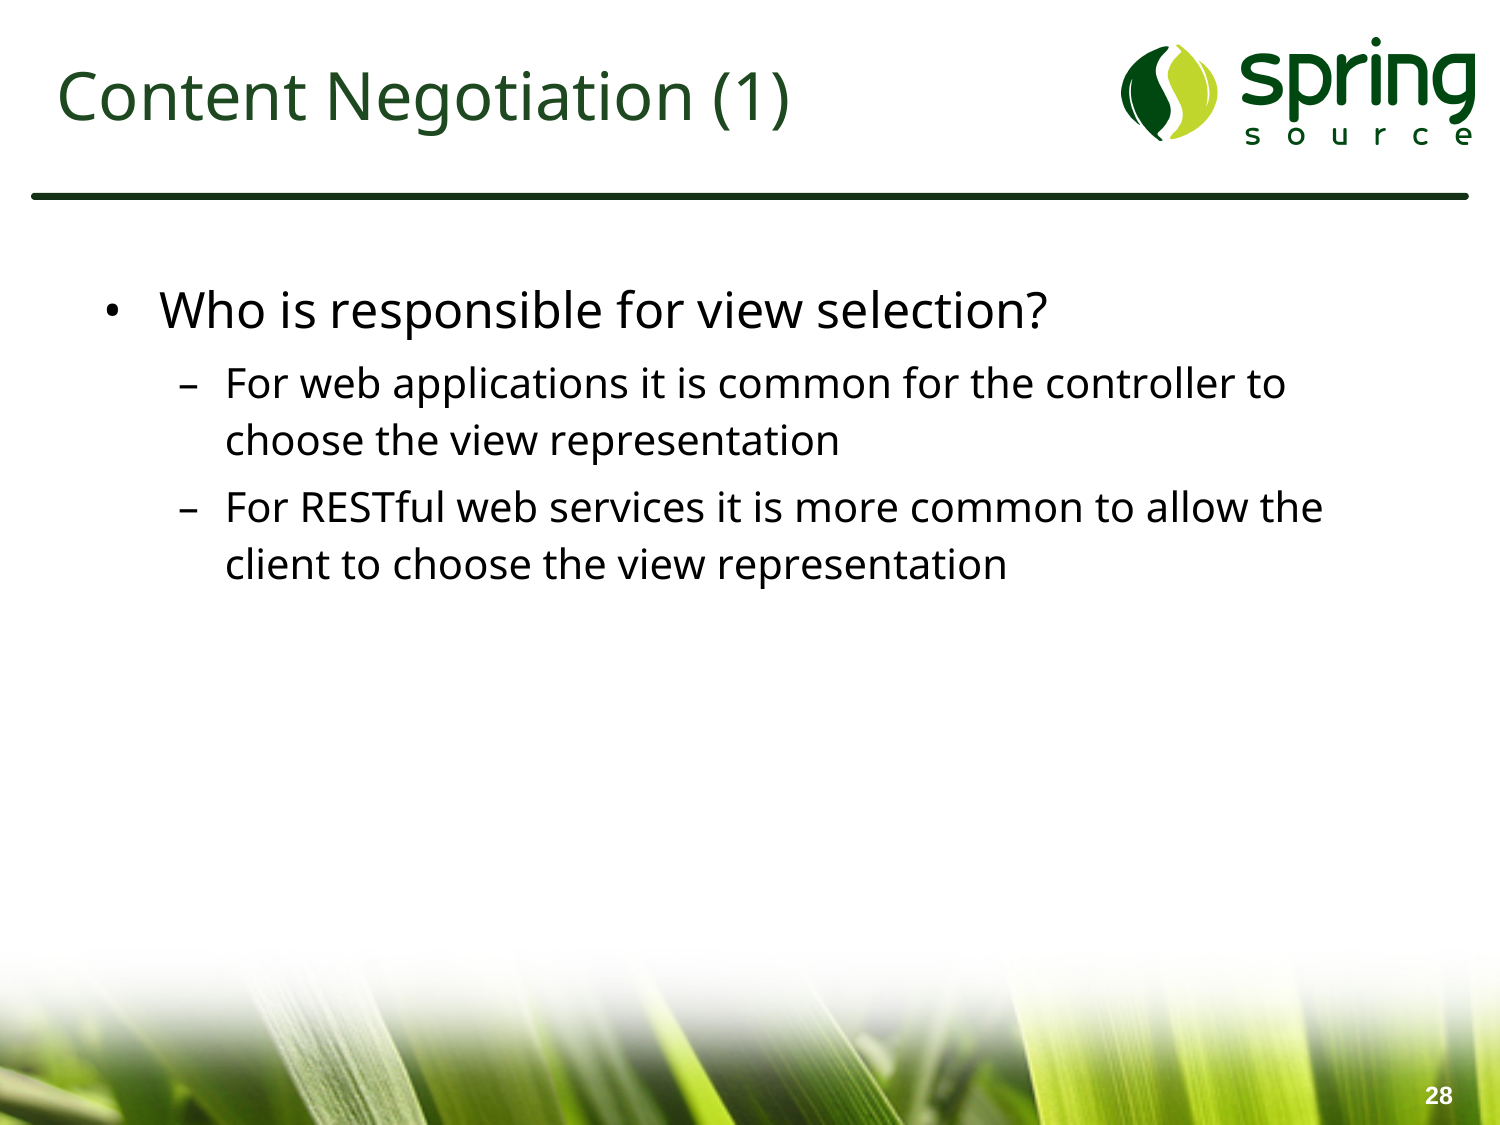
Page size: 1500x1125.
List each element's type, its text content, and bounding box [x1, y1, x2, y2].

title Content Negotiation (1) [56, 14, 1089, 175]
picture [1121, 37, 1475, 145]
picture [0, 944, 1500, 1125]
list Who is responsible for view selection? For web applications it is common for the controller to choose the view representation For RESTful web services it is more common to allow the client to choose the view representation [103, 275, 1394, 1003]
